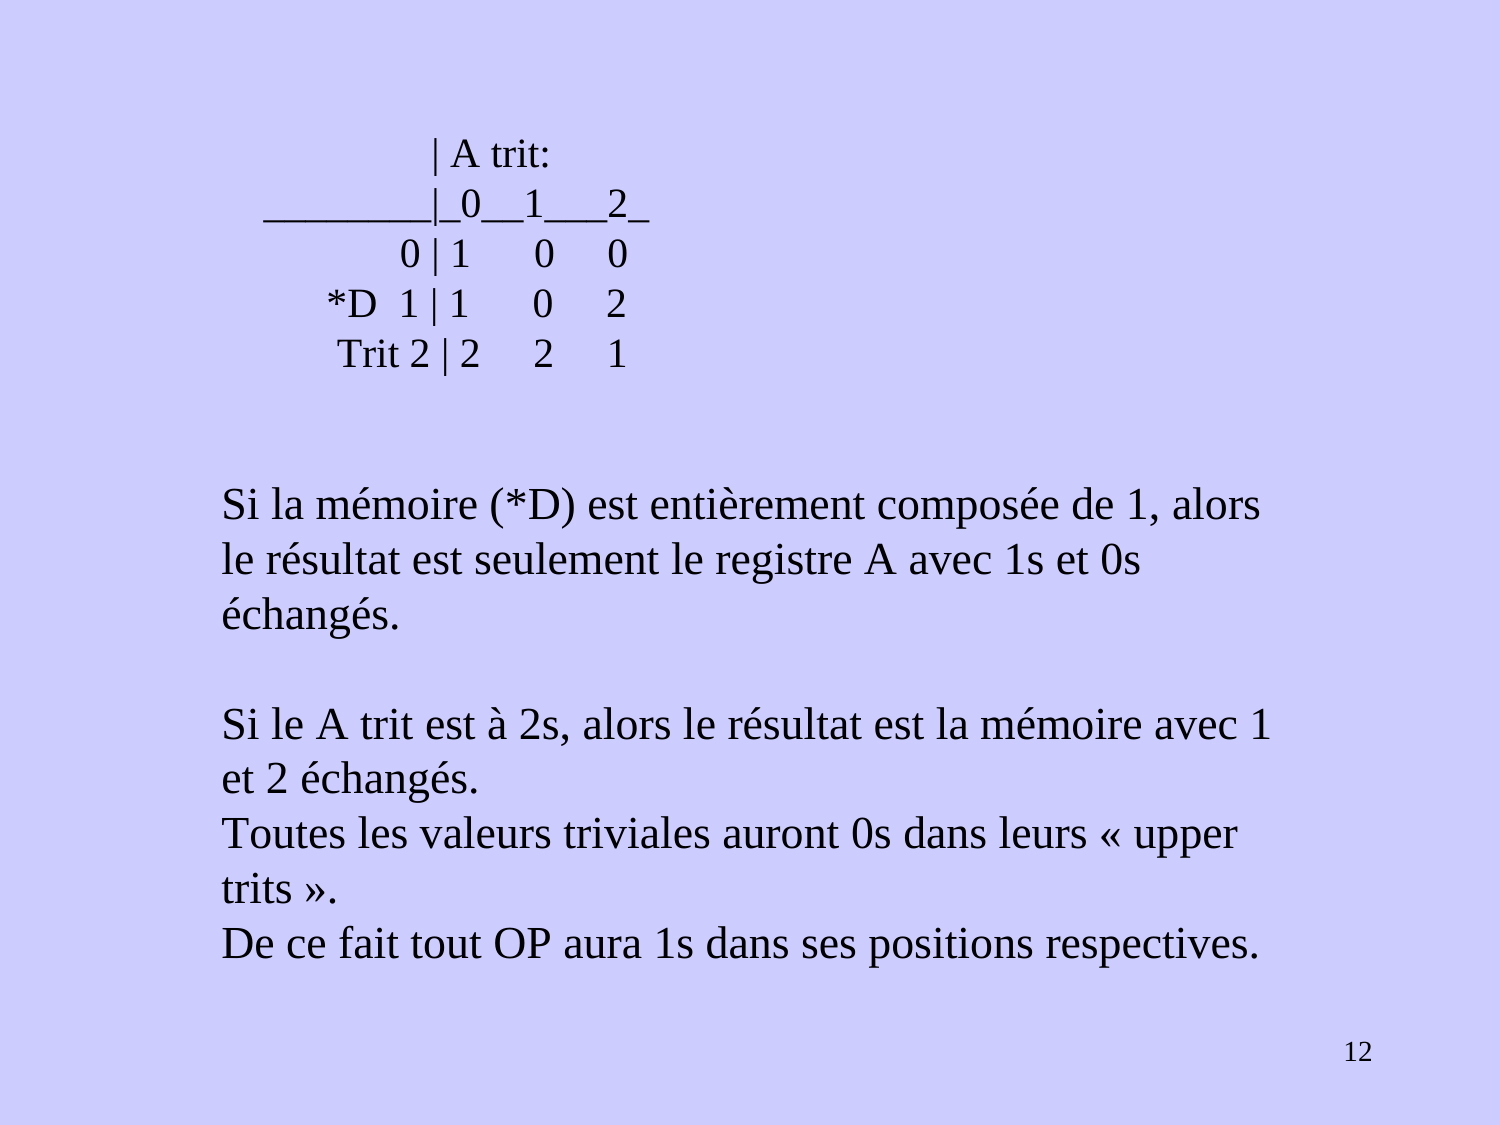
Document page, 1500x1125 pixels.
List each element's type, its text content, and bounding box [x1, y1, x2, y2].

text_box <numéro> [1074, 1025, 1388, 1101]
text_box Si la mémoire (*D) est entièrement composée de 1, alors le résultat est seulement le registre A avec 1s et 0s échangés. Si le A trit est à 2s, alors le résultat est la mémoire avec 1 et 2 échangés. Toutes les valeurs triviales auront 0s dans leurs « upper trits ». De ce fait tout OP aura 1s dans ses positions respectives. [206, 465, 1300, 1012]
text_box | A trit: ________|_0__1___2_ 0 | 1 0 0 *D 1 | 1 0 2 Trit 2 | 2 2 1 [206, 118, 1270, 384]
